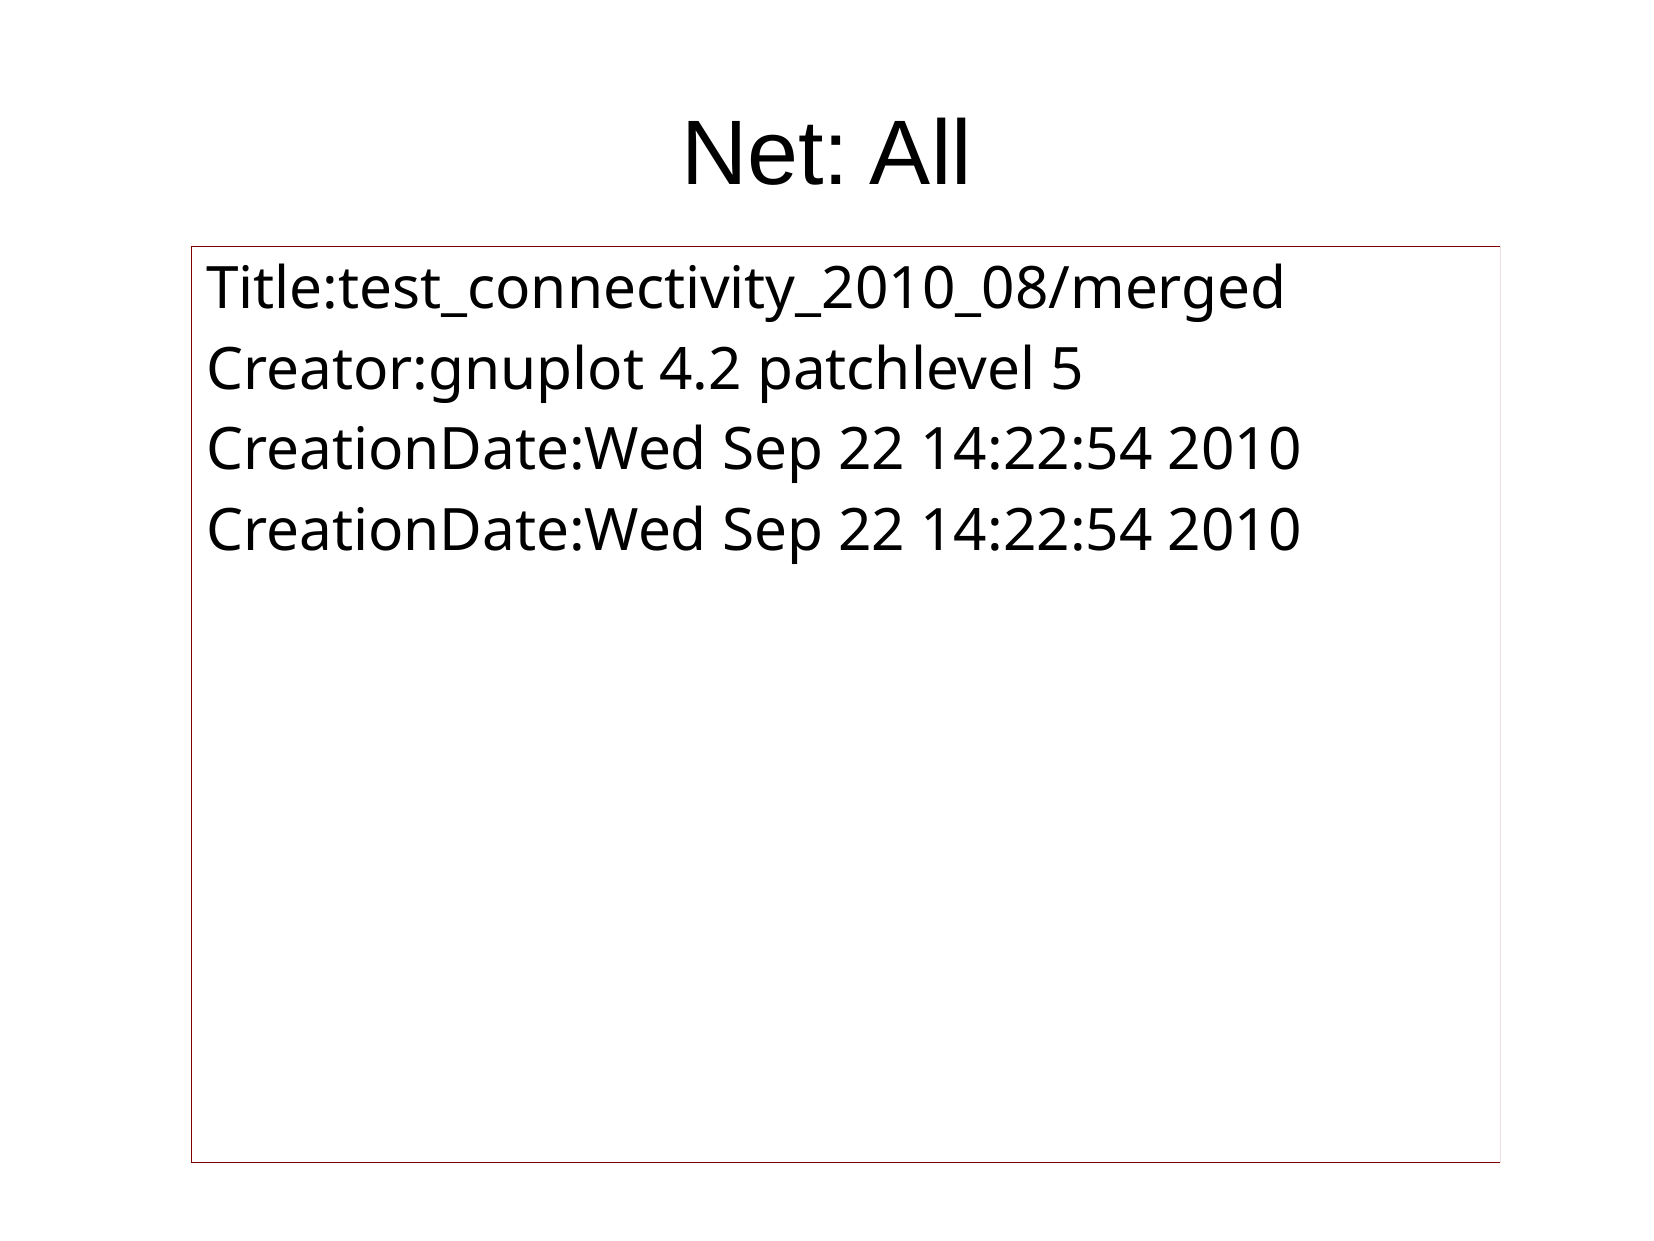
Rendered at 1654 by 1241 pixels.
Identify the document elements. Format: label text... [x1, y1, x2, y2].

picture [187, 242, 1501, 1163]
title Net: All [82, 56, 1571, 250]
